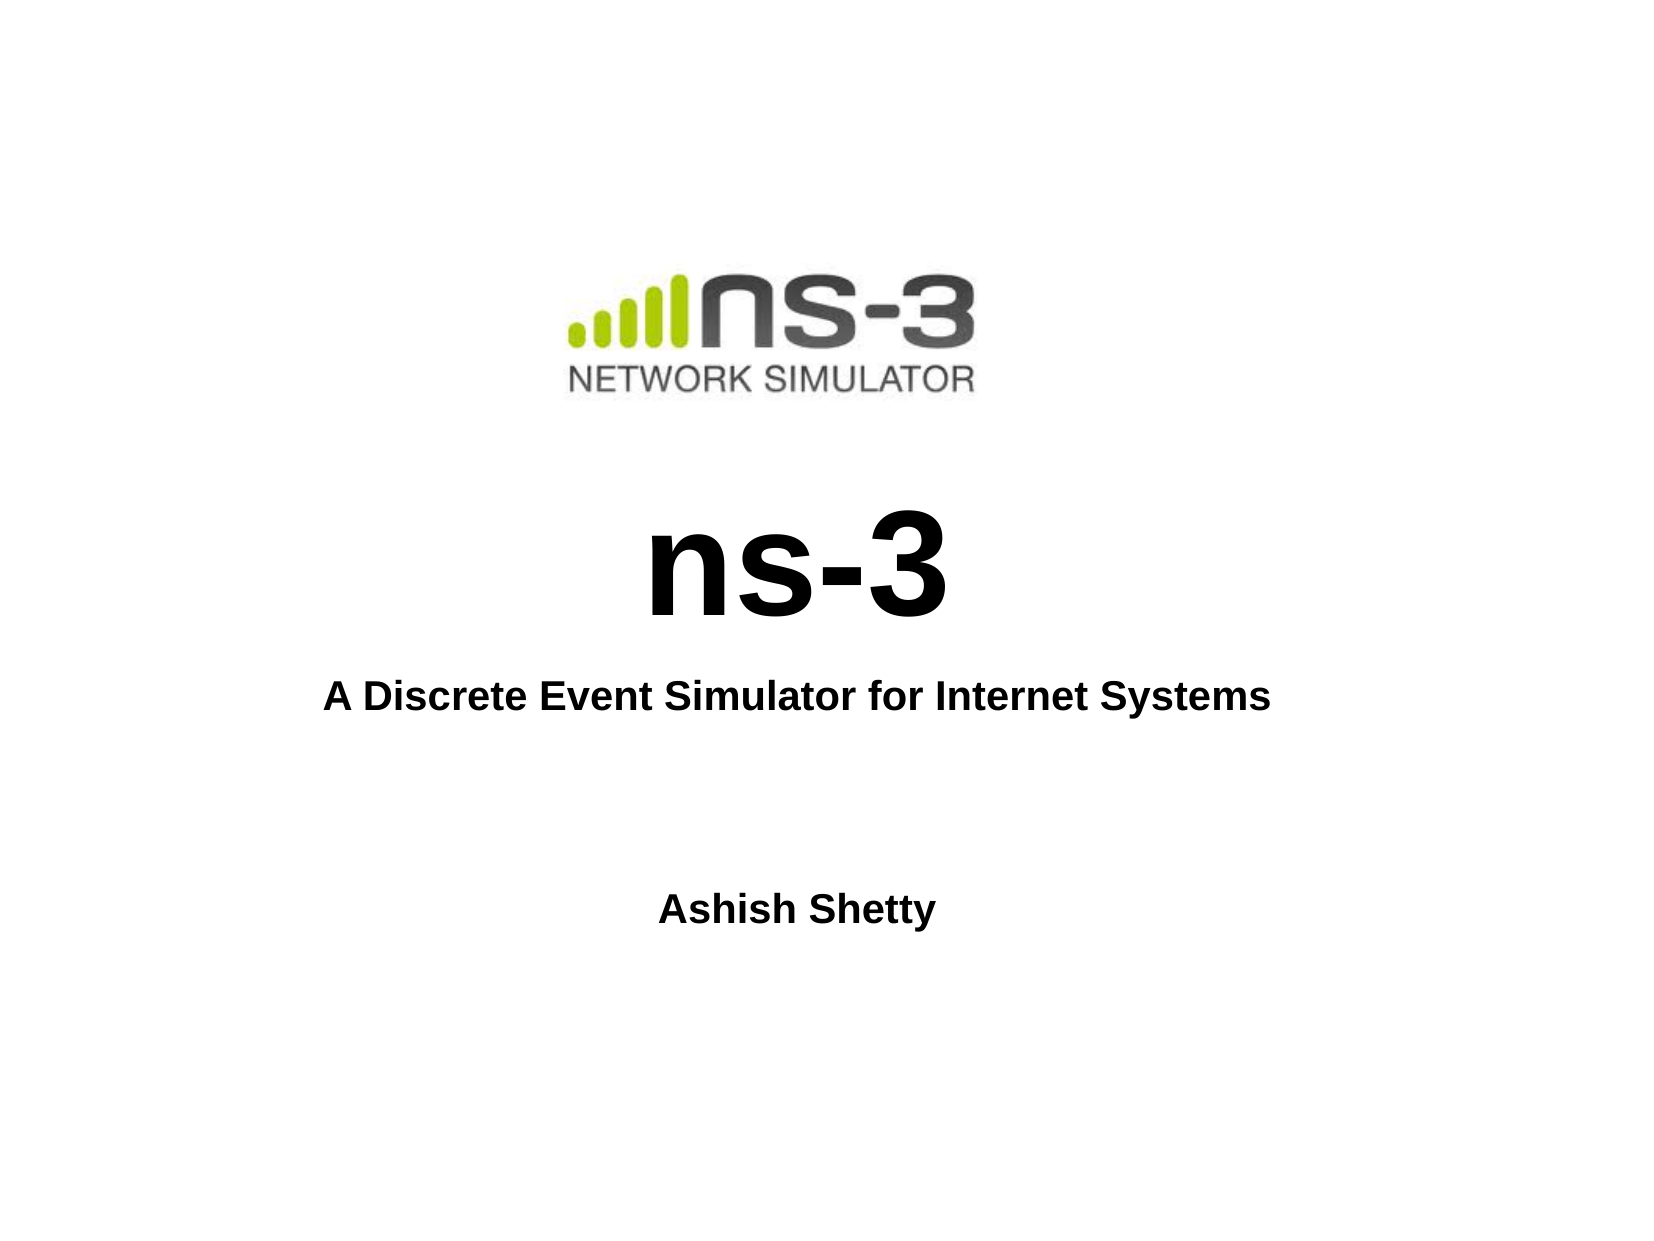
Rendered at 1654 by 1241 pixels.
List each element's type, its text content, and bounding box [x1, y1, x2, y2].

text_box ns-3 A Discrete Event Simulator for Internet Systems Ashish Shetty [295, 472, 1300, 957]
picture [539, 200, 1004, 467]
